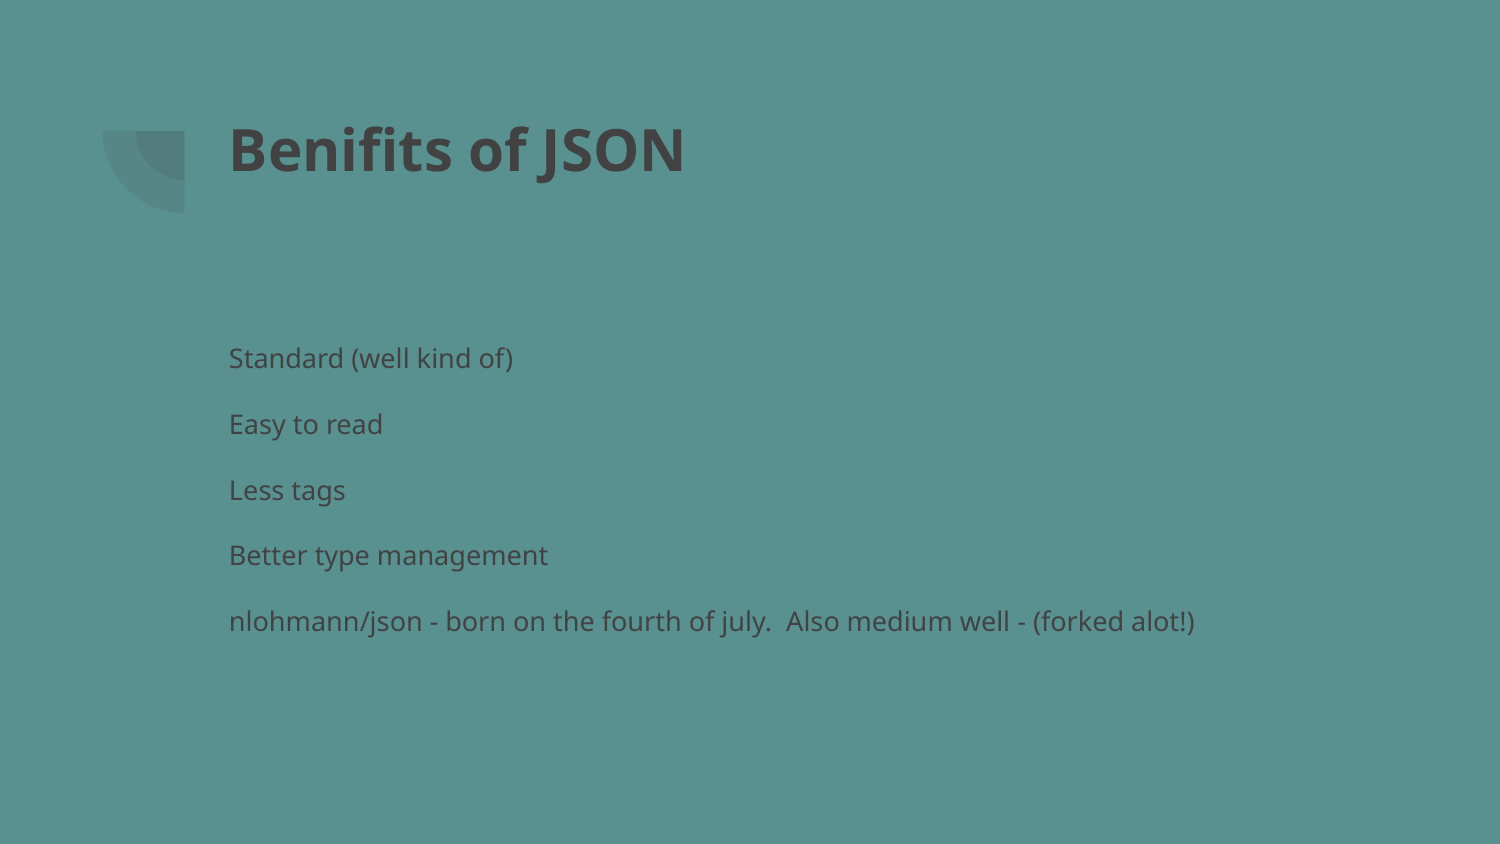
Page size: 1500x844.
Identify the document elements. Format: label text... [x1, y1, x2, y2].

title Benifits of JSON [213, 98, 1368, 263]
list Standard (well kind of) Easy to read Less tags Better type management nlohmann/json - born on the fourth of july. Also medium well - (forked alot!) [213, 326, 1368, 744]
